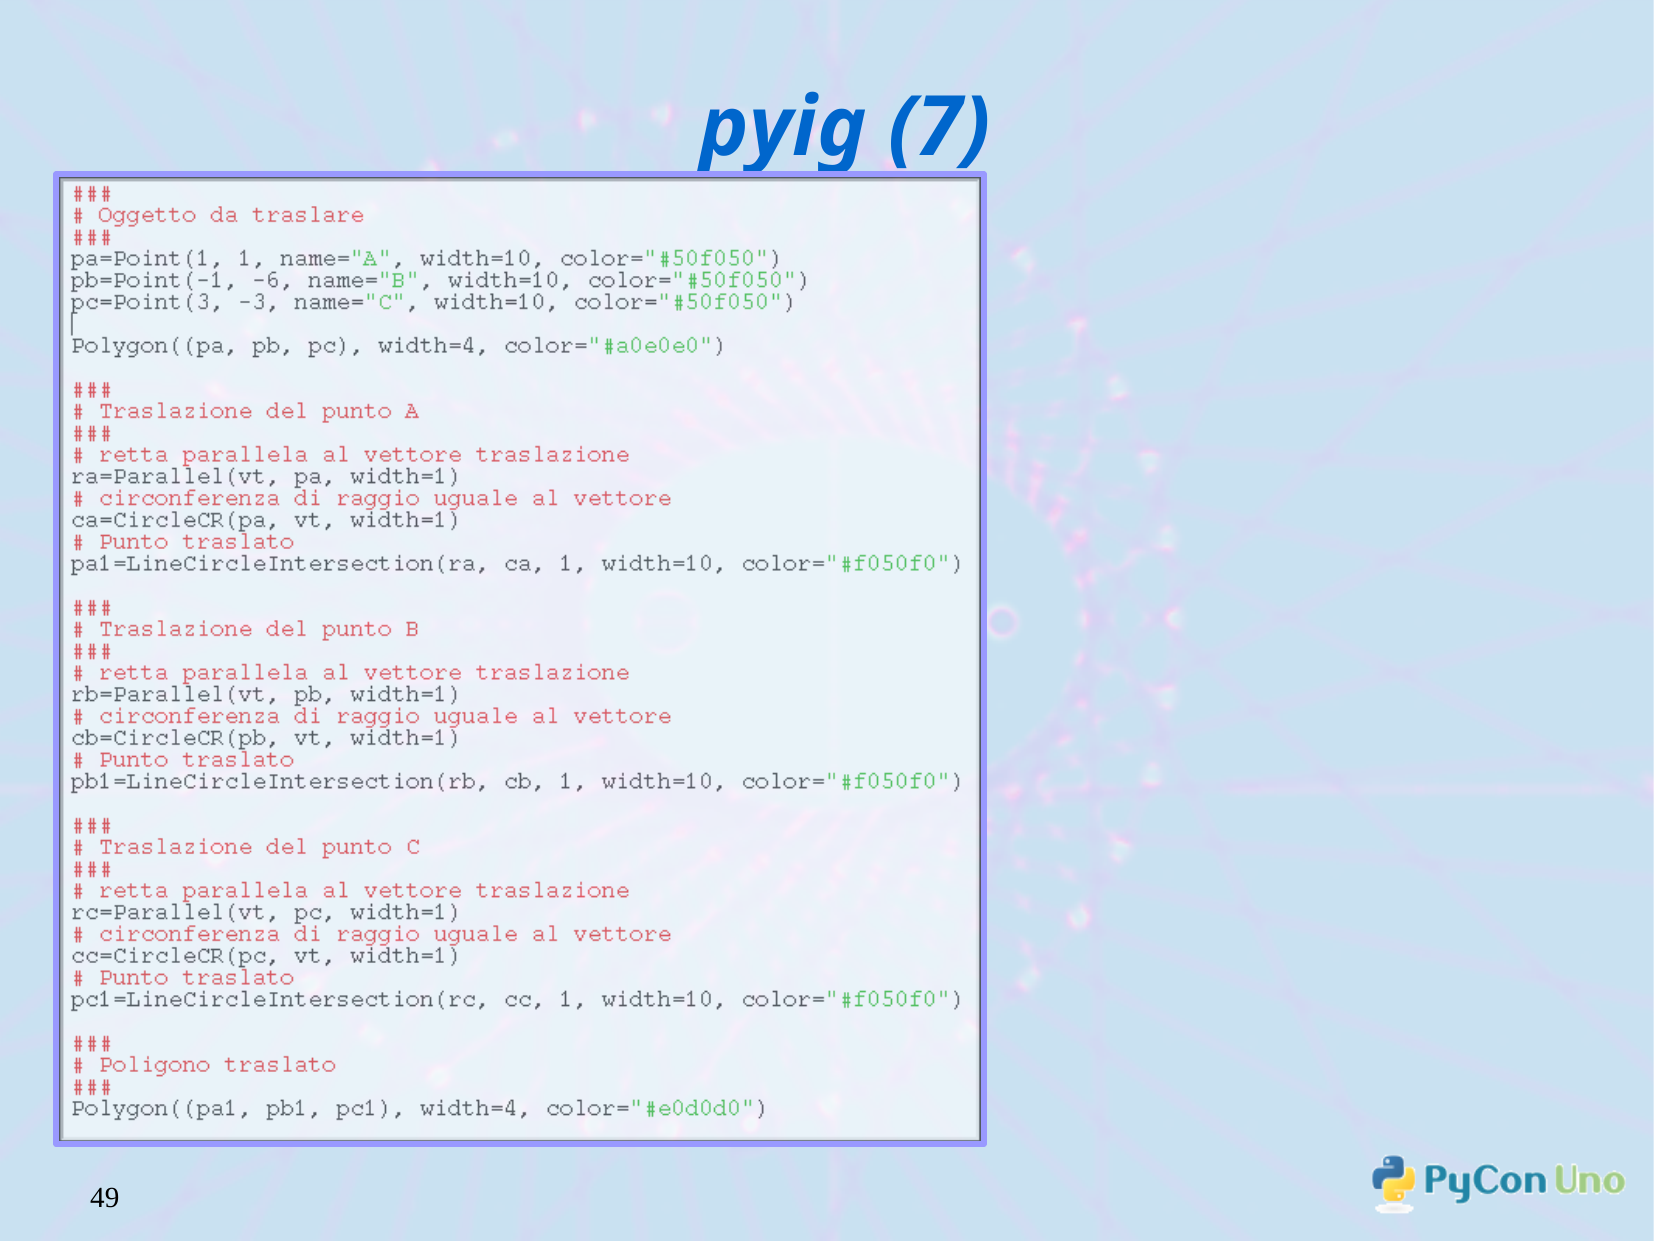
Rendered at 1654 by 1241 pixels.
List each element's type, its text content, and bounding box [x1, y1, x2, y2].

picture [0, 0, 1654, 1241]
title pyig (7) [139, 19, 1552, 227]
